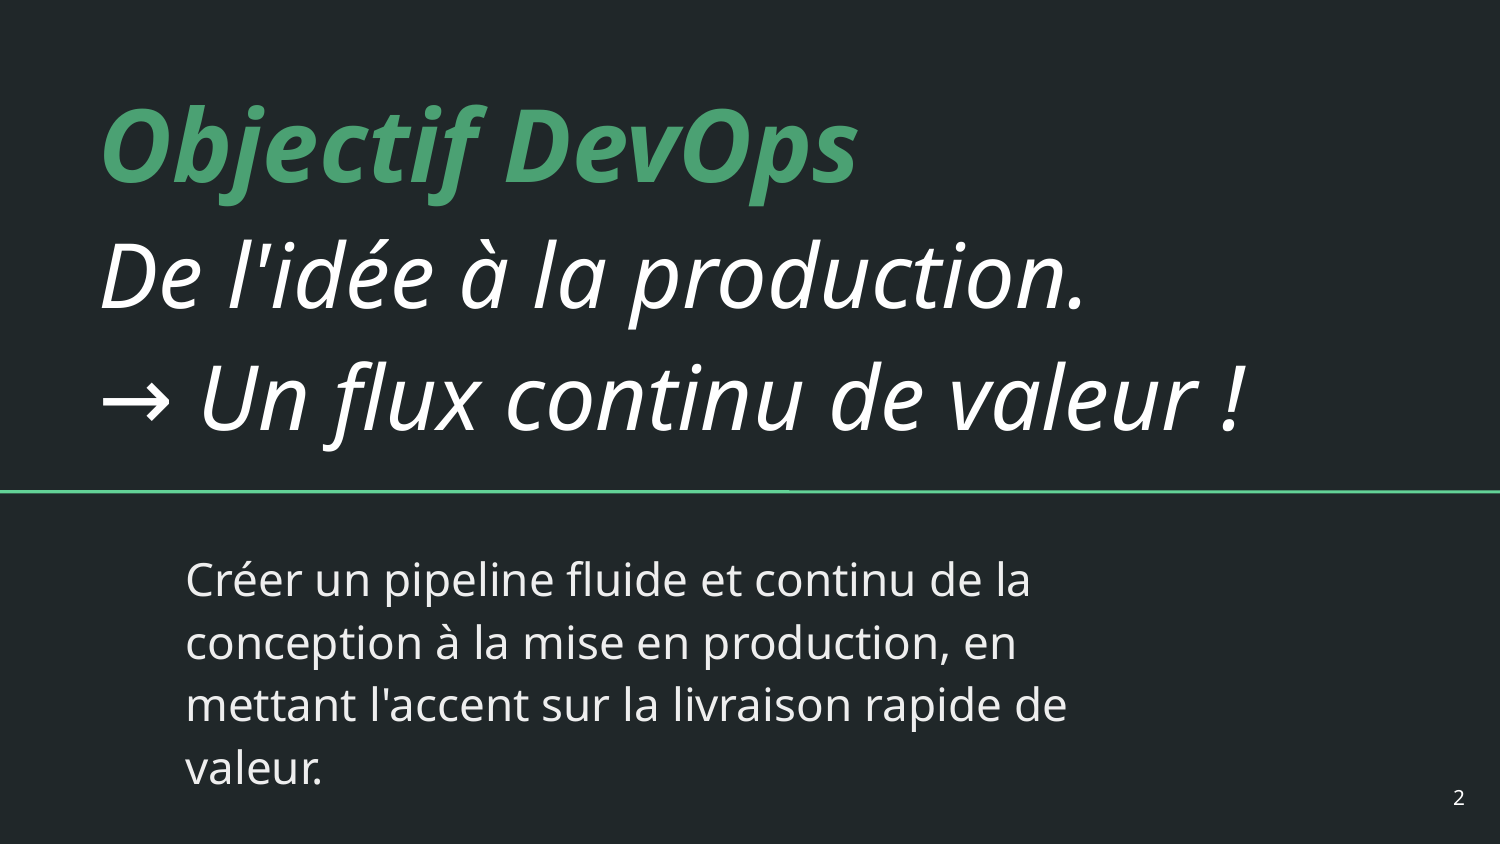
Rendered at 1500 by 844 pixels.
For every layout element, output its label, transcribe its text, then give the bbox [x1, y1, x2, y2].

text_box Créer un pipeline fluide et continu de la conception à la mise en production, en mettant l'accent sur la livraison rapide de valeur. [170, 540, 1182, 816]
slide_number <numéro> [1389, 764, 1480, 830]
title Objectif DevOps De l'idée à la production. → Un flux continu de valeur ! [83, 59, 1417, 473]
